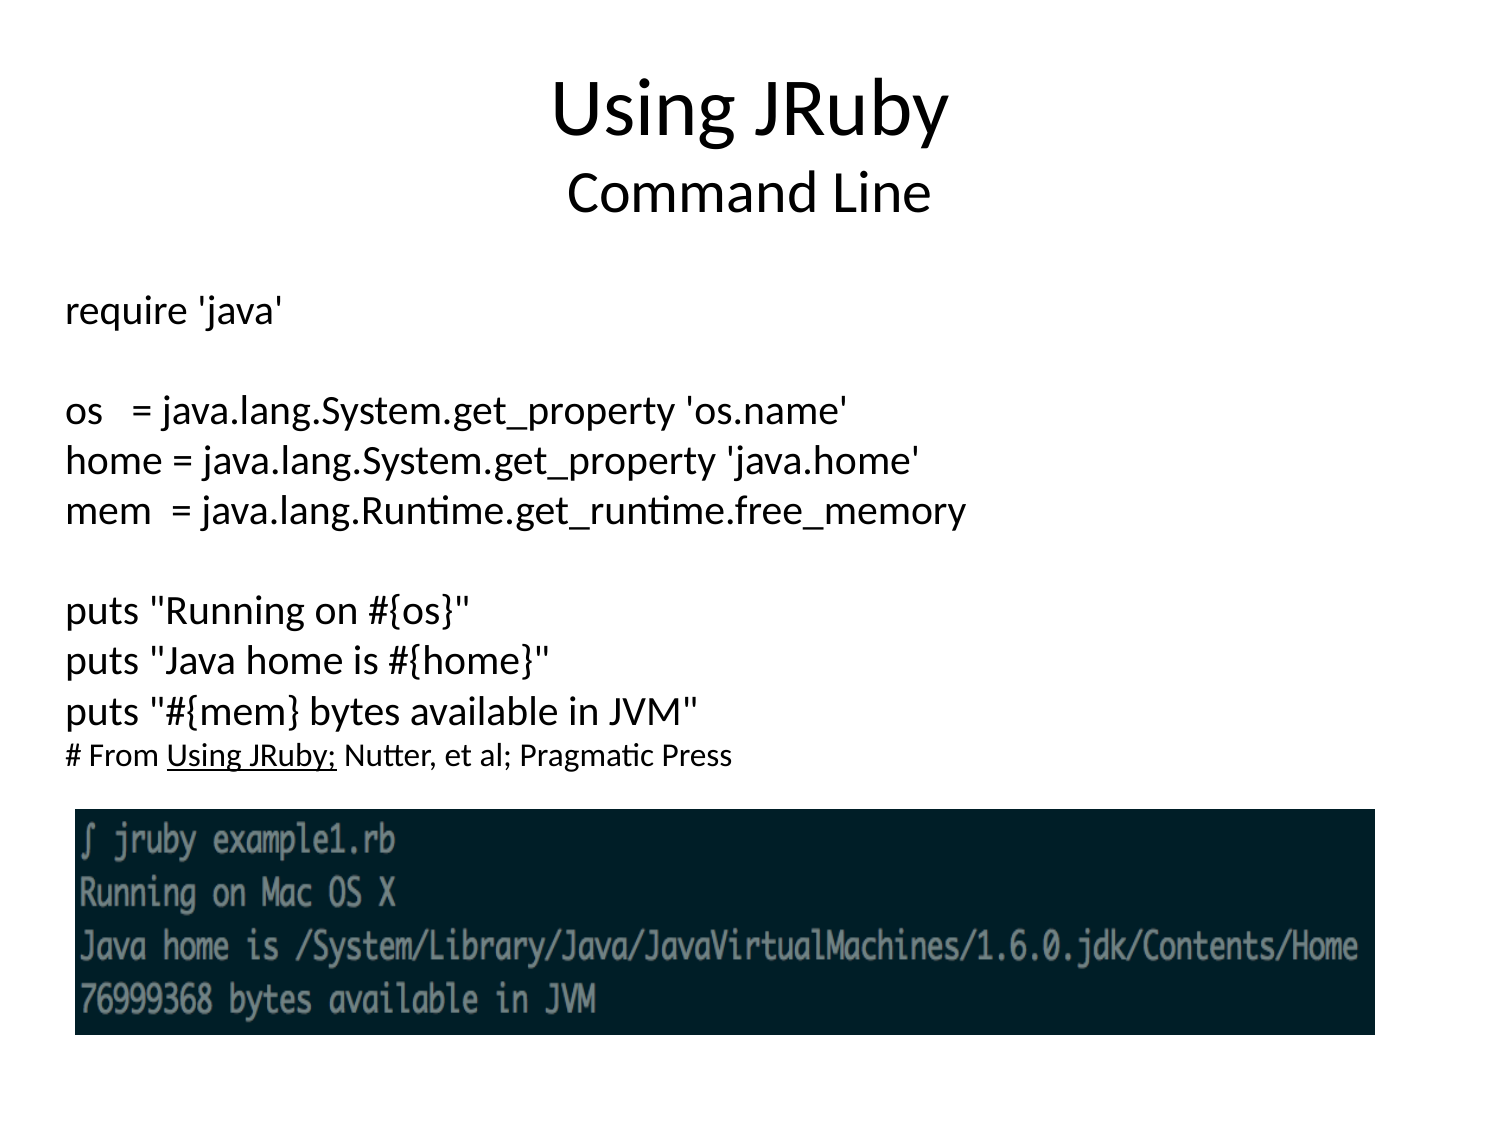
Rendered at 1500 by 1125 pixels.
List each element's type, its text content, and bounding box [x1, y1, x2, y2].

text_box require 'java' os = java.lang.System.get_property 'os.name' home = java.lang.System.get_property 'java.home' mem = java.lang.Runtime.get_runtime.free_memory puts "Running on #{os}" puts "Java home is #{home}" puts "#{mem} bytes available in JVM" # From Using JRuby; Nutter, et al; Pragmatic Press [50, 275, 997, 781]
picture [75, 809, 1375, 1036]
title Using JRuby Command Line [75, 45, 1425, 233]
